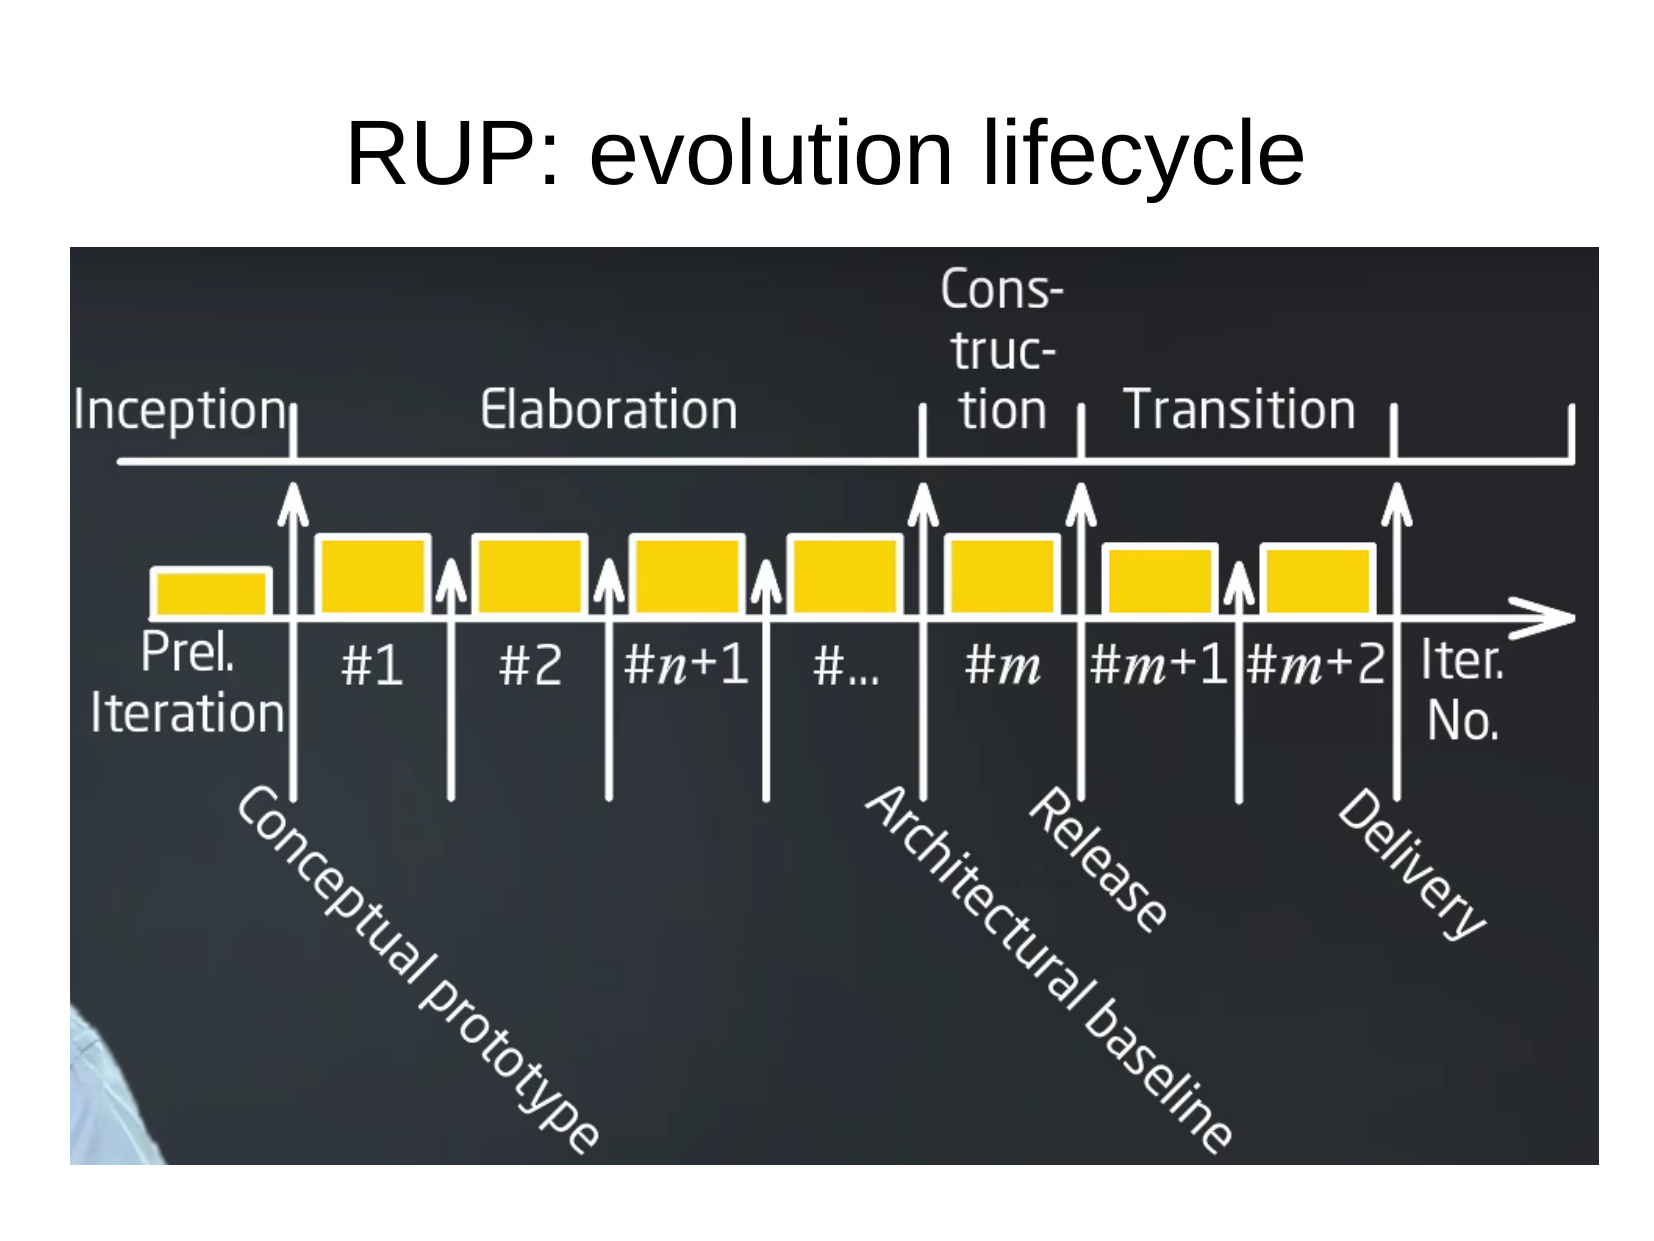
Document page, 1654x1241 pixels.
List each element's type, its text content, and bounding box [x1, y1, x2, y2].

picture [70, 247, 1599, 1166]
title RUP: evolution lifecycle [82, 49, 1571, 247]
